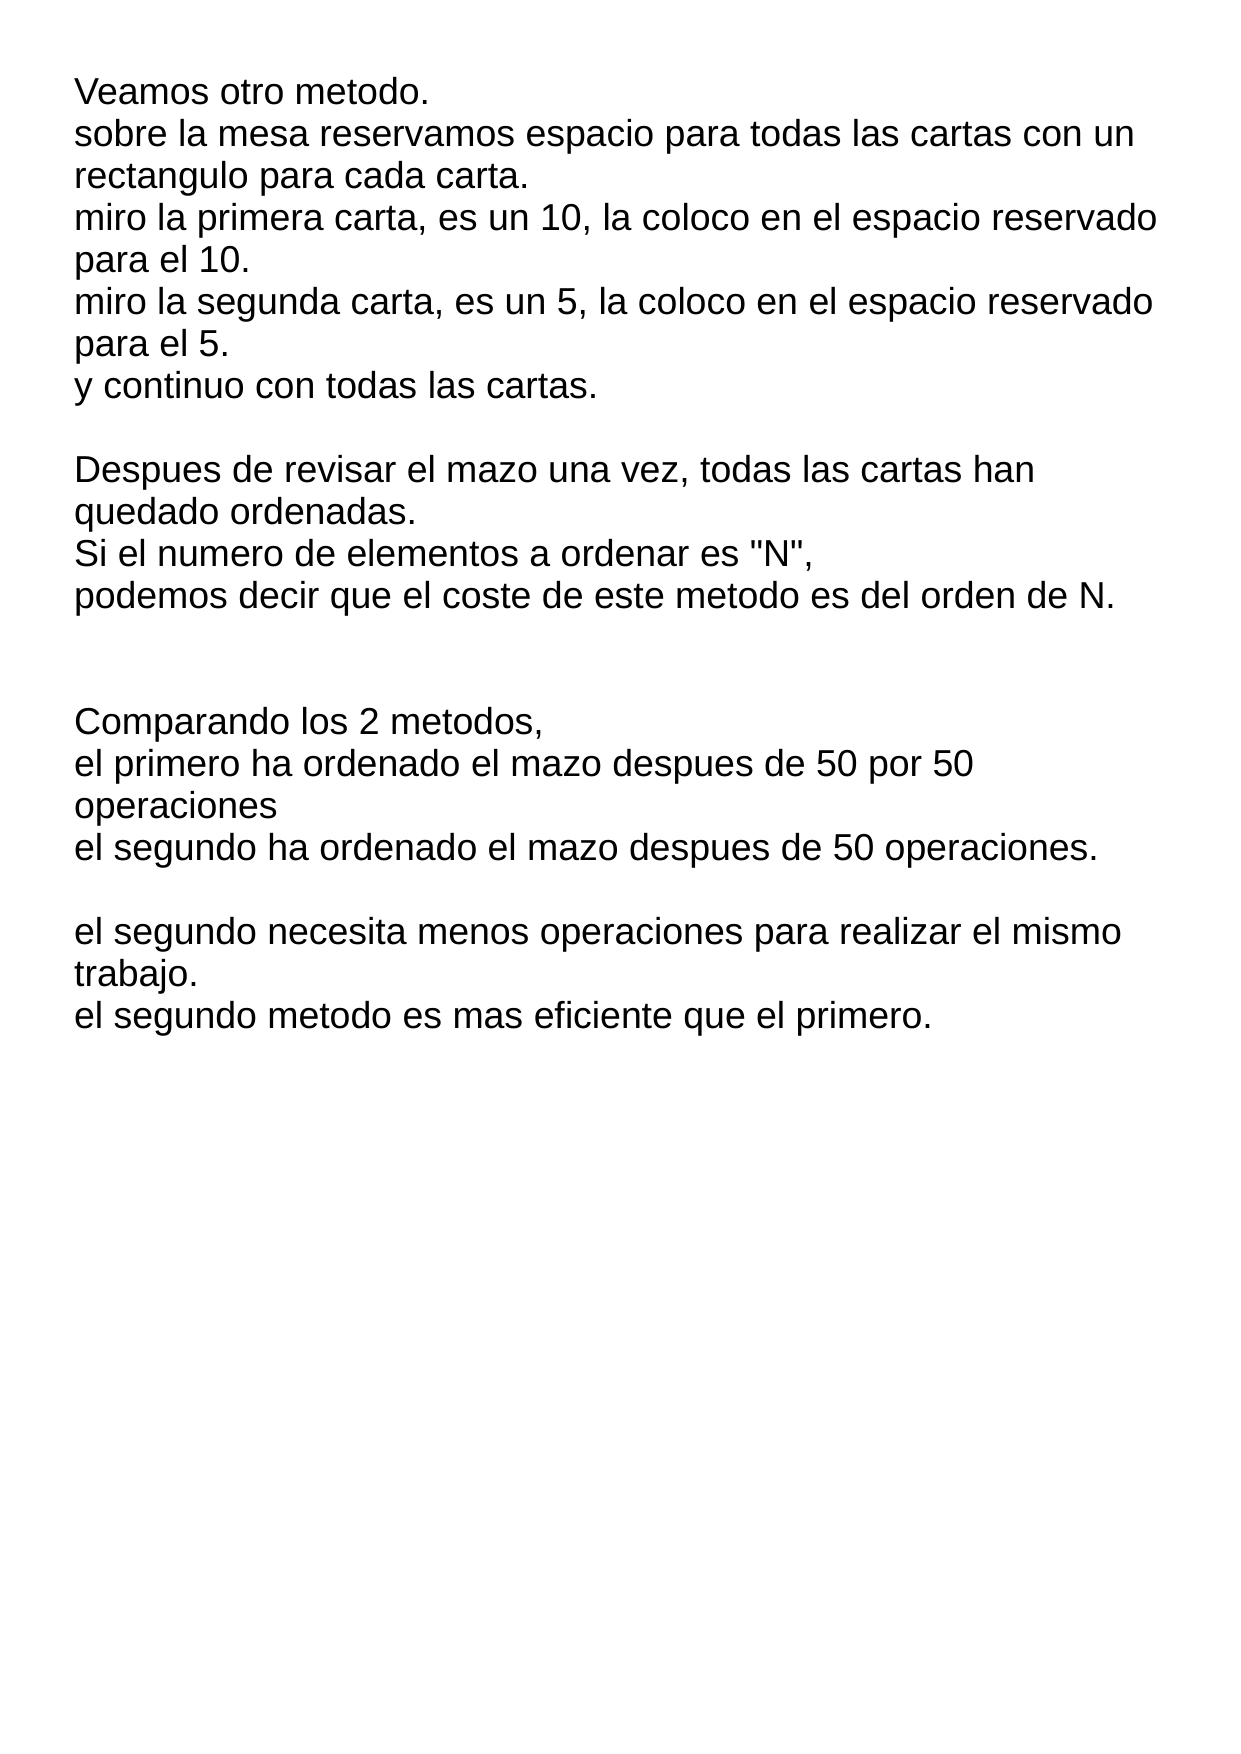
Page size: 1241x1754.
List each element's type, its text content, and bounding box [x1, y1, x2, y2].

text_box Veamos otro metodo. sobre la mesa reservamos espacio para todas las cartas con un rectangulo para cada carta. miro la primera carta, es un 10, la coloco en el espacio reservado para el 10. miro la segunda carta, es un 5, la coloco en el espacio reservado para el 5. y continuo con todas las cartas. Despues de revisar el mazo una vez, todas las cartas han quedado ordenadas. Si el numero de elementos a ordenar es "N", podemos decir que el coste de este metodo es del orden de N. Comparando los 2 metodos, el primero ha ordenado el mazo despues de 50 por 50 operaciones el segundo ha ordenado el mazo despues de 50 operaciones. el segundo necesita menos operaciones para realizar el mismo trabajo. el segundo metodo es mas eficiente que el primero. [59, 63, 1182, 1044]
